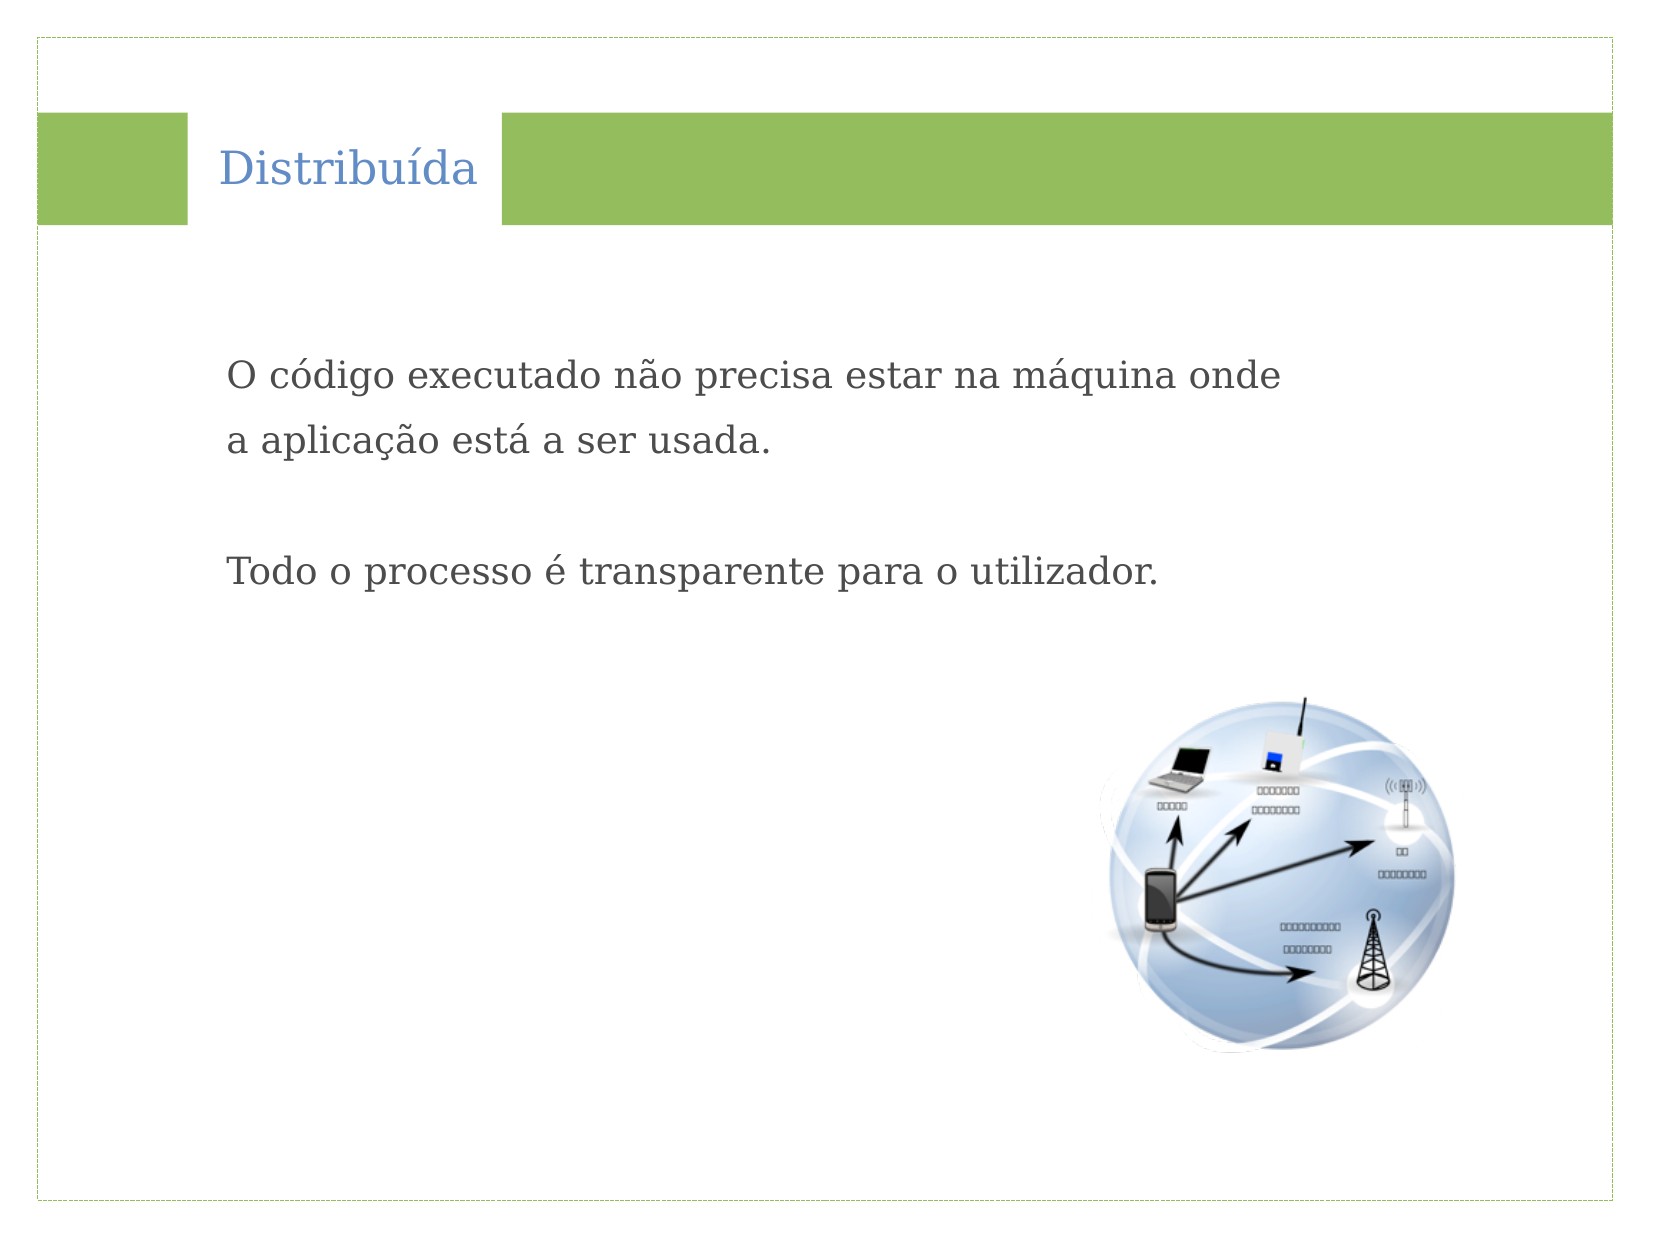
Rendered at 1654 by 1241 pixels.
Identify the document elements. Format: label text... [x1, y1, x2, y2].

text_box O código executado não precisa estar na máquina onde a aplicação está a ser usada. Todo o processo é transparente para o utilizador. [211, 324, 1300, 850]
picture [1062, 635, 1513, 1241]
text_box [37, 112, 188, 226]
text_box Distribuída [203, 134, 494, 203]
text_box [501, 112, 1613, 226]
